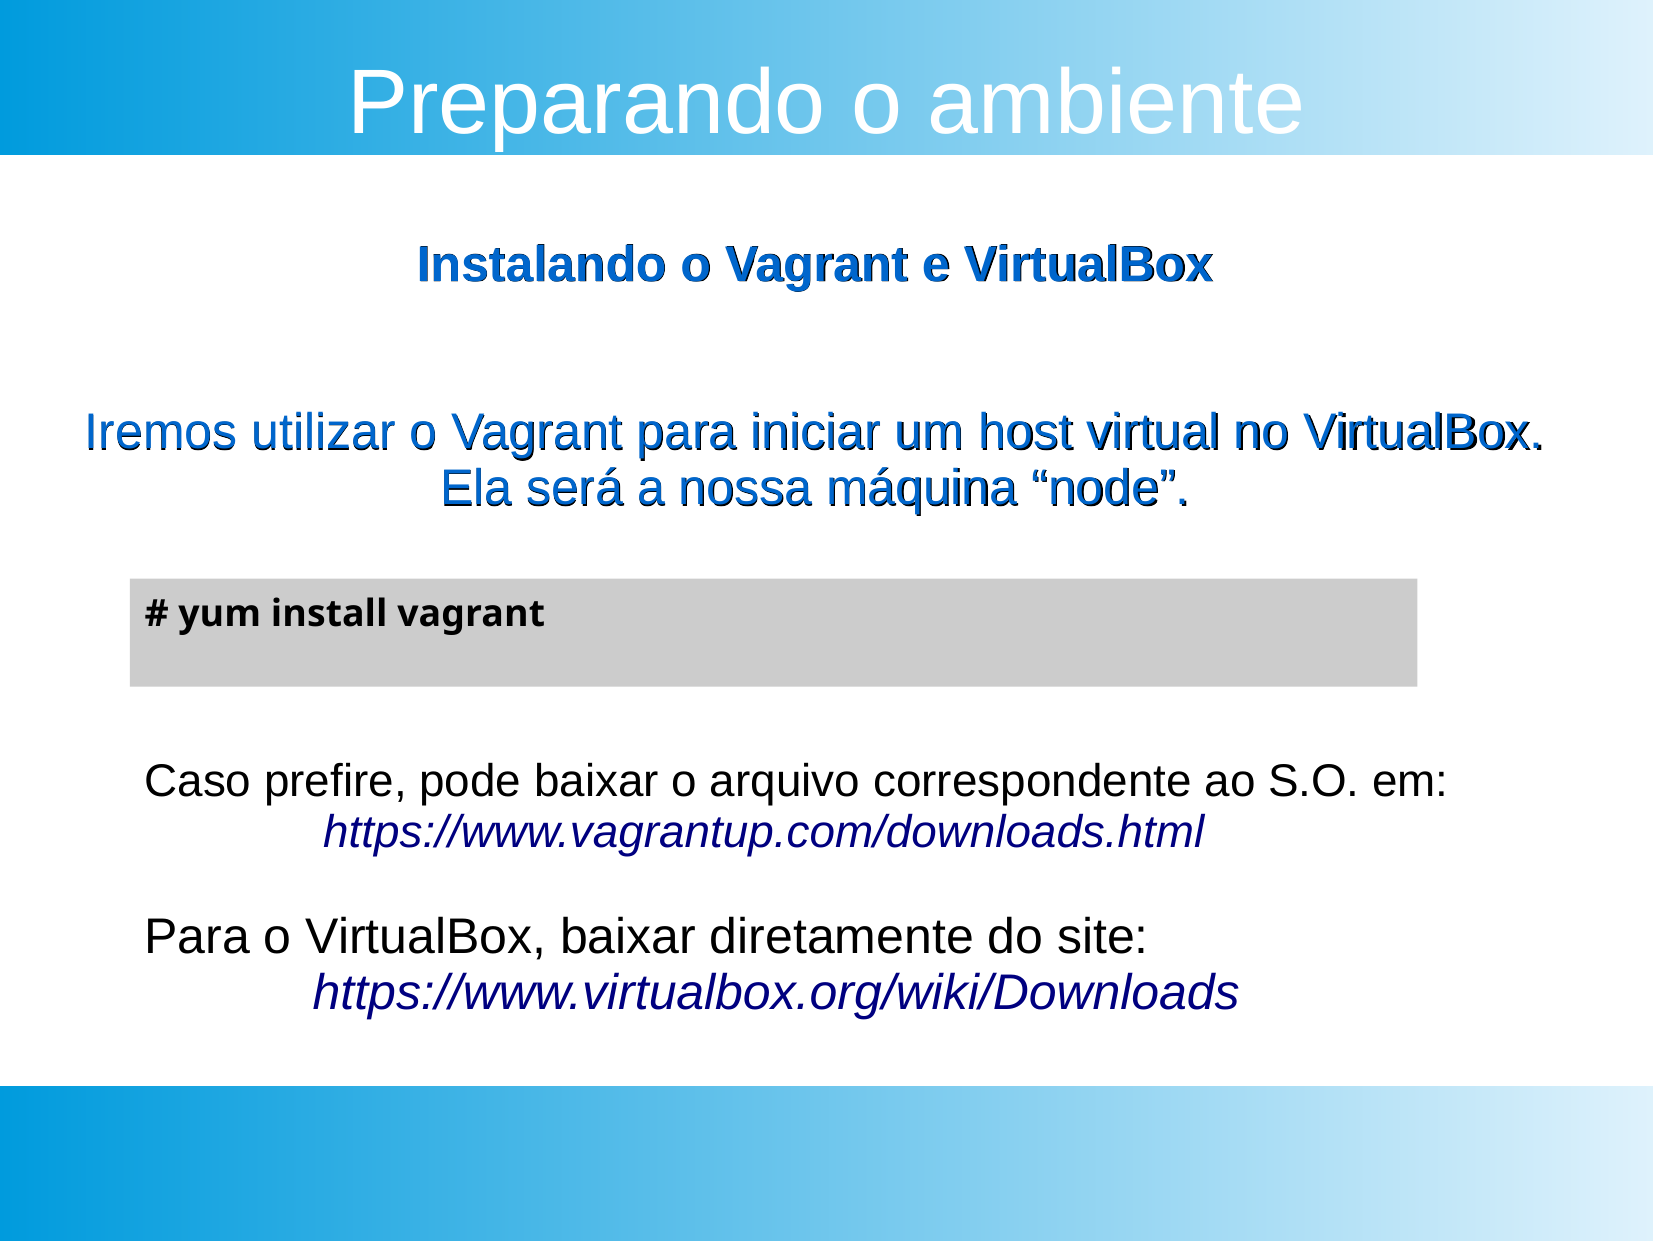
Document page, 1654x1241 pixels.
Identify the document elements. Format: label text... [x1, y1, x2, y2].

text_box # yum install vagrant [129, 578, 1418, 678]
text_box Caso prefire, pode baixar o arquivo correspondente ao S.O. em: https://www.vagrantup.com/downloads.html Para o VirtualBox, baixar diretamente do site: https://www.virtualbox.org/wiki/Downloads [129, 747, 1465, 1028]
list Instalando o Vagrant e VirtualBox Iremos utilizar o Vagrant para iniciar um host virtual no VirtualBox. Ela será a nossa máquina “node”. [70, 236, 1560, 556]
title Preparando o ambiente [82, 49, 1571, 155]
